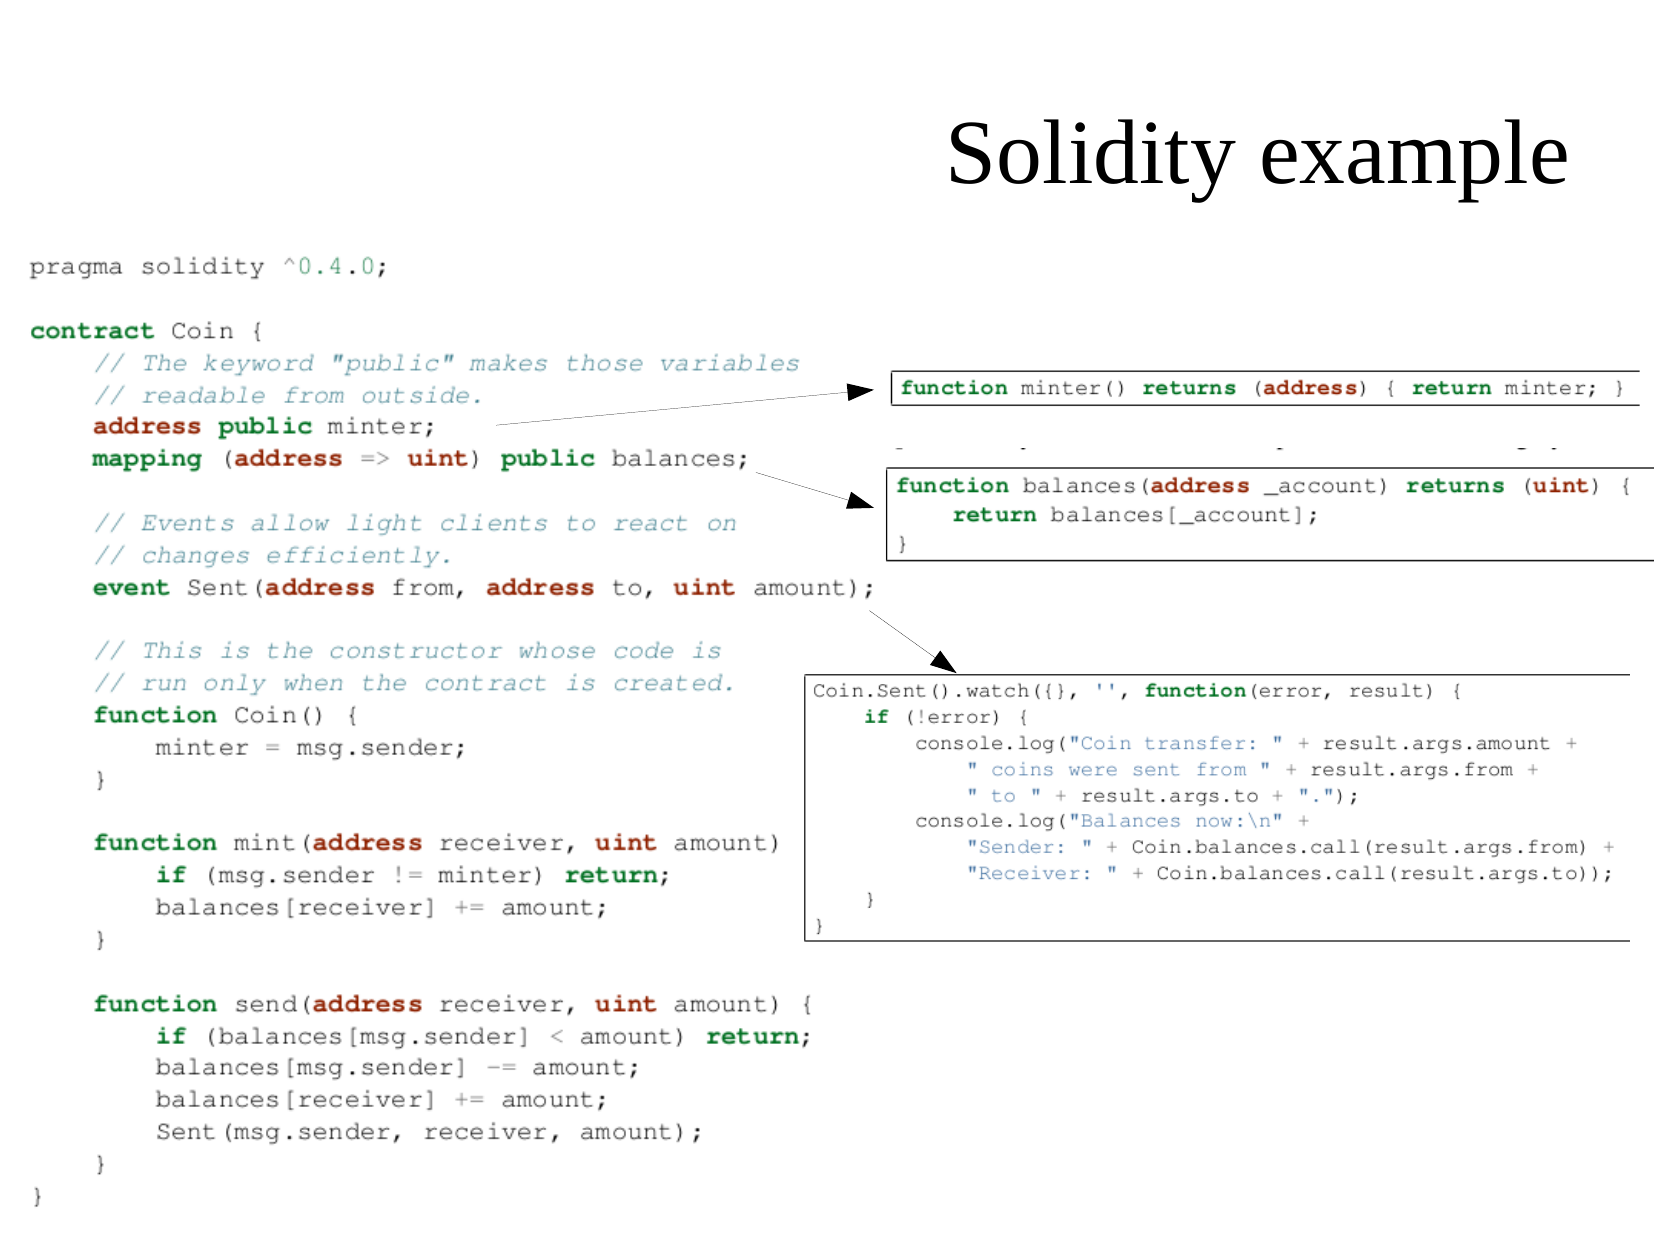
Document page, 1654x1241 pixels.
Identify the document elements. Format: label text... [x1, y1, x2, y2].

picture [23, 256, 1654, 1214]
title Solidity example [82, 49, 1571, 257]
